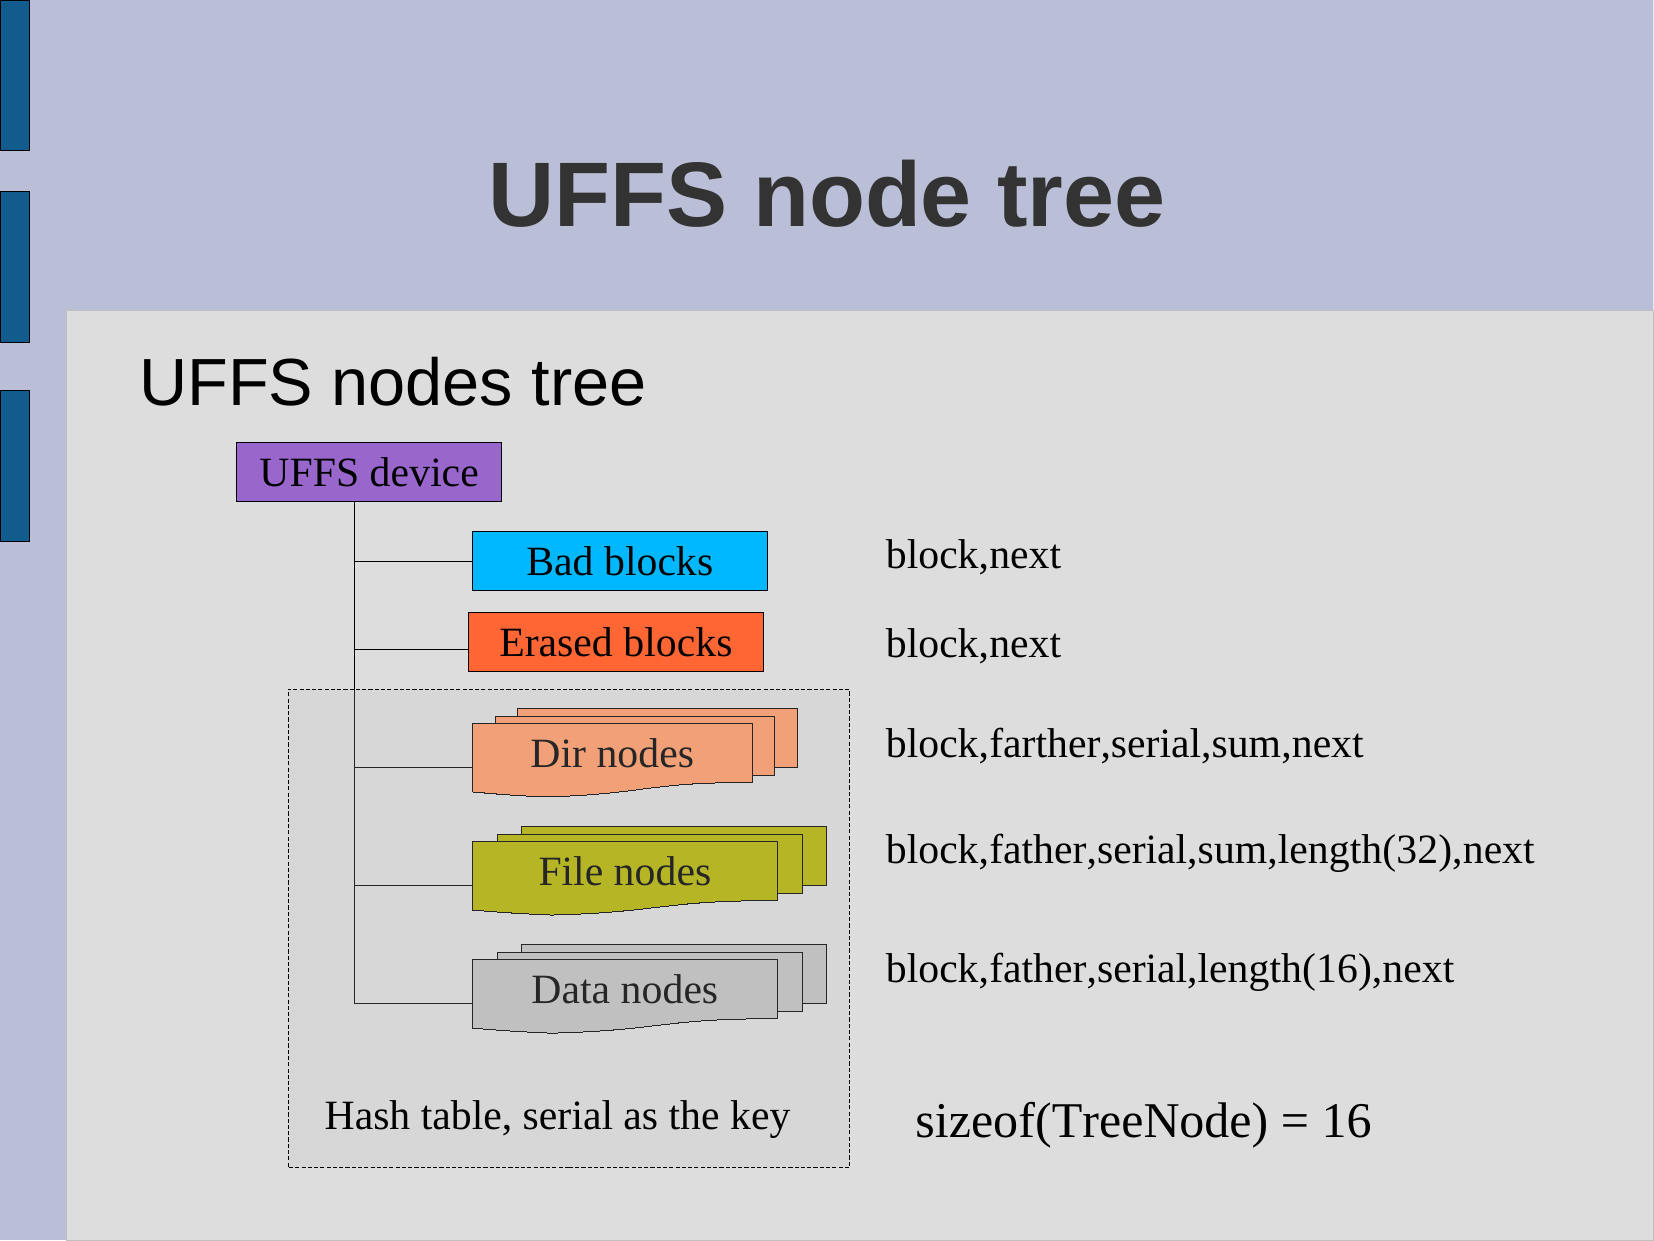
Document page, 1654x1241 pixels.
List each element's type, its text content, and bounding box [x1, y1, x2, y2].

text_box Bad blocks [472, 531, 768, 591]
text_box block,father,serial,length(16),next [885, 944, 1477, 992]
text_box block,farther,serial,sum,next [885, 720, 1418, 768]
text_box Erased blocks [468, 612, 764, 672]
text_box Hash table, serial as the key [324, 1092, 915, 1140]
text_box sizeof(TreeNode) = 16 [915, 1092, 1418, 1149]
list UFFS nodes tree [121, 344, 1534, 1127]
text_box block,next [885, 620, 1241, 668]
text_box UFFS device [236, 442, 502, 502]
text_box [288, 689, 850, 1168]
title UFFS node tree [121, 91, 1534, 299]
text_box block,father,serial,sum,length(32),next [885, 826, 1565, 874]
text_box block,next [885, 531, 1211, 579]
